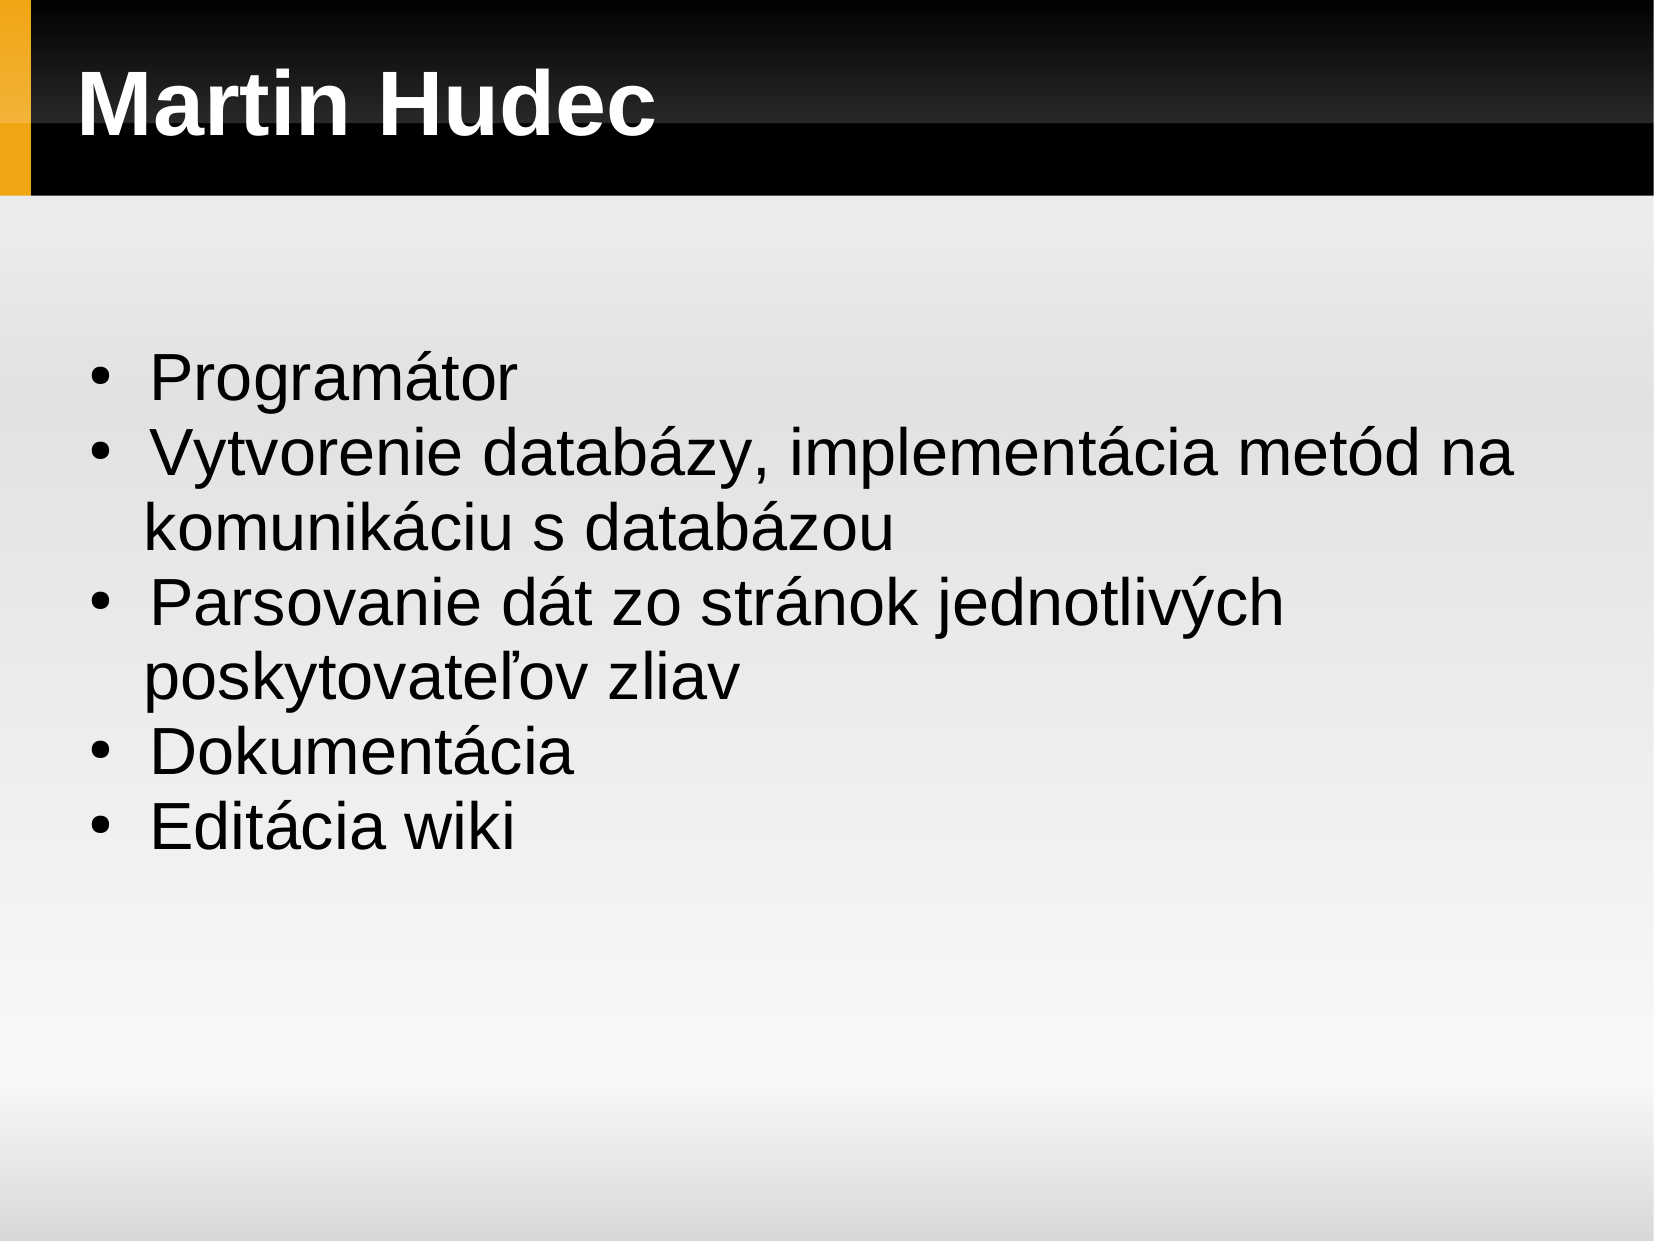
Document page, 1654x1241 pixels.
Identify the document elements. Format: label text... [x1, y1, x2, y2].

subtitle Programátor Vytvorenie databázy, implementácia metód na komunikáciu s databázou Parsovanie dát zo stránok jednotlivých poskytovateľov zliav Dokumentácia Editácia wiki [88, 200, 1577, 1004]
title Martin Hudec [76, 0, 1565, 208]
picture [0, 0, 1654, 1241]
